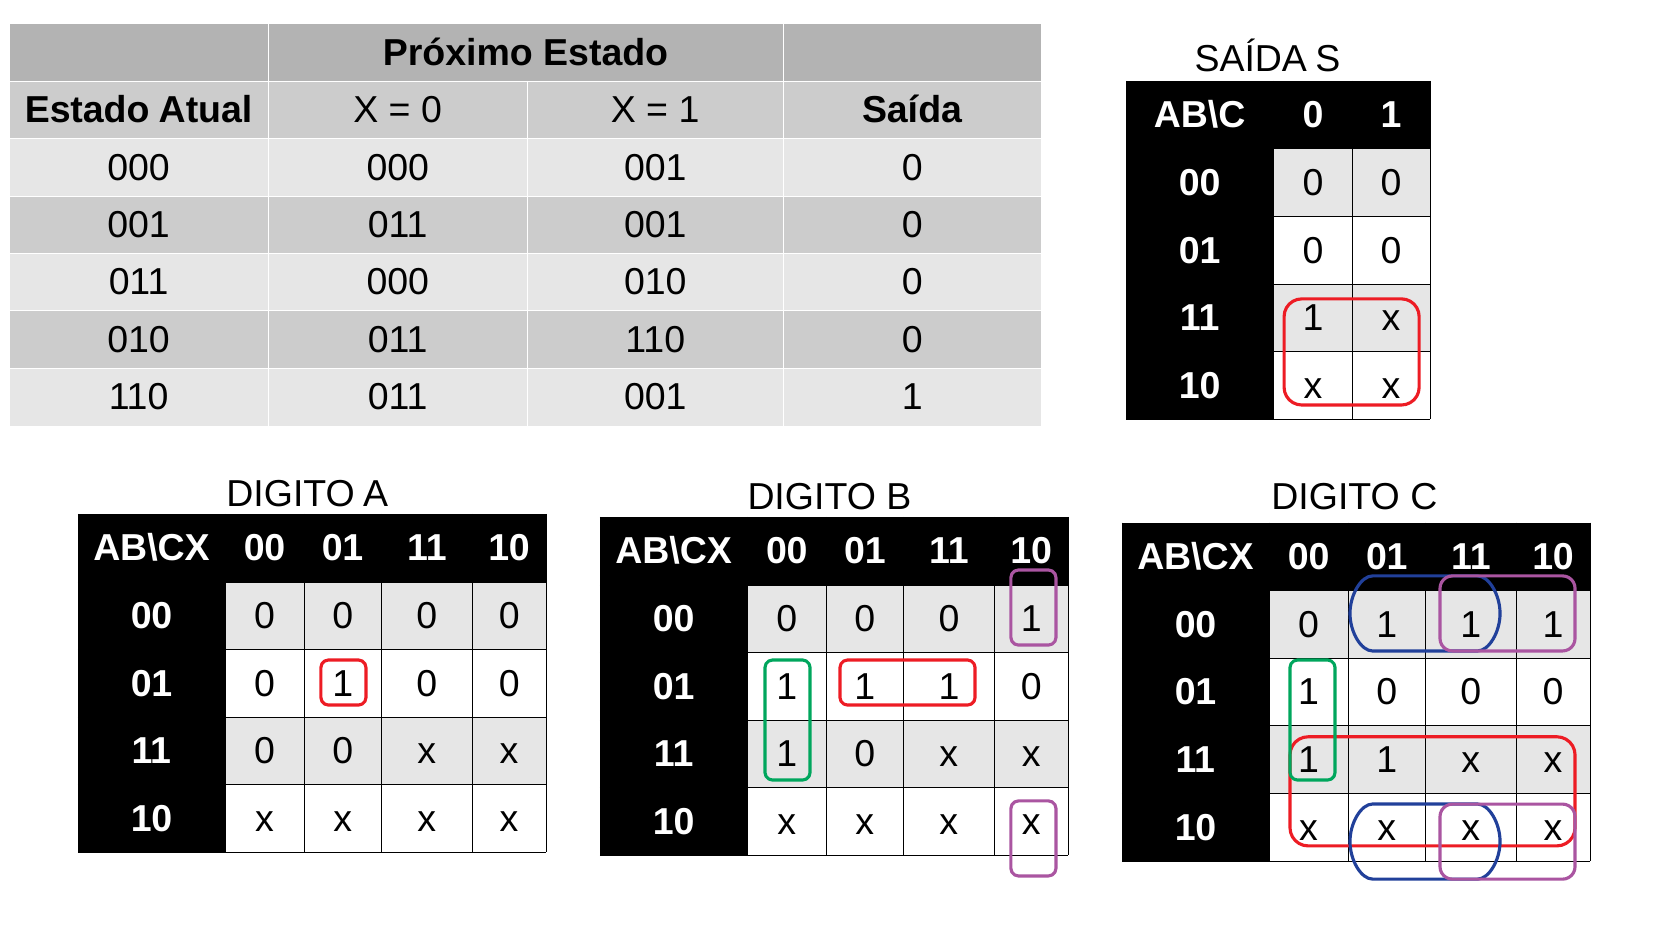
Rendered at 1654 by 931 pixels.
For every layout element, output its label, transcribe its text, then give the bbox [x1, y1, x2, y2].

table_cell x [1442, 848, 1497, 861]
table_cell 0 [473, 650, 546, 717]
table_cell 10 [79, 785, 225, 852]
table_cell x [1349, 794, 1425, 829]
table_cell x [1426, 726, 1516, 735]
table_cell 001 [10, 197, 268, 253]
table_cell 1 [827, 653, 903, 720]
table_header 11 [382, 522, 472, 582]
table_header 11 [1489, 578, 1516, 590]
table_cell 1 [1274, 285, 1352, 351]
table_header [784, 24, 1041, 81]
table_header 11 [1442, 578, 1491, 590]
table_cell 11 [601, 721, 747, 787]
table_cell 001 [528, 197, 783, 253]
table_cell x [305, 785, 381, 852]
table_header 01 [1349, 525, 1425, 590]
table_cell x [1517, 739, 1573, 793]
table_cell 1 [1013, 586, 1054, 643]
table_cell 1 [1442, 591, 1498, 649]
table_cell x [1488, 806, 1516, 844]
table_cell 1 [1337, 726, 1348, 735]
table_cell x [1426, 848, 1438, 861]
table_cell 1 [1517, 591, 1573, 649]
table_cell X = 0 [269, 82, 527, 138]
table_header Próximo Estado [269, 24, 783, 81]
table_header 01 [1359, 578, 1425, 590]
table_cell 0 [226, 650, 304, 717]
table_header 01 [827, 525, 903, 585]
table_cell 0 [784, 139, 1041, 196]
table_cell 1 [1270, 726, 1288, 793]
table_cell 1 [305, 650, 381, 717]
table_header 11 [1426, 578, 1442, 590]
table_cell 110 [528, 311, 783, 368]
table_cell x [904, 721, 994, 787]
text_box DIGITO A [90, 465, 526, 522]
table_cell 10 [1127, 352, 1273, 419]
table_cell 0 [305, 718, 381, 784]
table_header AB\CX [601, 518, 747, 585]
table_cell x [1517, 726, 1590, 793]
table_cell 0 [1270, 591, 1348, 658]
table_cell 1 [1488, 591, 1516, 649]
table_cell 10 [1123, 794, 1269, 861]
table_cell 1 [1333, 659, 1348, 725]
table_cell x [1353, 285, 1430, 351]
table_header 00 [748, 525, 826, 585]
table_cell 1 [748, 721, 826, 787]
table_cell x [1353, 848, 1425, 861]
table_cell 1 [1349, 726, 1425, 735]
table_cell 0 [473, 583, 546, 649]
table_cell 1 [1292, 662, 1333, 725]
table_cell 1 [1292, 726, 1333, 742]
table_cell 1 [842, 662, 903, 703]
table_cell 1 [767, 662, 808, 720]
table_cell x [1517, 806, 1573, 844]
table_cell 0 [995, 653, 1068, 720]
table_cell x [1426, 806, 1442, 844]
table_cell 011 [269, 197, 527, 253]
table_cell x [1274, 352, 1352, 419]
table_header 01 [305, 522, 381, 582]
table_header AB\CX [79, 515, 225, 582]
table_cell 011 [10, 254, 268, 310]
table_cell 0 [1353, 149, 1430, 216]
table_cell x [1353, 352, 1430, 419]
table_cell 00 [79, 583, 225, 649]
text_box SAÍDA S [1050, 30, 1486, 87]
table_cell 01 [79, 650, 225, 717]
table_cell 1 [784, 369, 1041, 426]
table_cell 10 [601, 788, 747, 855]
table_cell 11 [79, 718, 225, 784]
table_cell 010 [528, 254, 783, 310]
table_cell x [1270, 794, 1348, 861]
table_cell 01 [1127, 217, 1273, 284]
table_cell x [1292, 794, 1348, 844]
table_cell 010 [10, 311, 268, 368]
table_cell 11 [1127, 285, 1273, 351]
table_header 11 [904, 525, 994, 585]
table_cell x [904, 788, 994, 855]
table_cell x [382, 718, 472, 784]
table_cell 1 [1426, 653, 1516, 658]
table_cell 0 [226, 718, 304, 784]
table_header 0 [1274, 87, 1352, 148]
table_cell 1 [767, 721, 808, 778]
table_cell 1 [995, 586, 1068, 652]
table_cell x [748, 788, 826, 855]
table_cell x [1352, 806, 1425, 844]
table_cell x [1426, 739, 1516, 793]
table_cell 0 [784, 254, 1041, 310]
text_box DIGITO C [1137, 467, 1573, 525]
table_cell 0 [1353, 217, 1430, 284]
table_cell 011 [269, 369, 527, 426]
table_cell x [995, 788, 1068, 855]
table_cell 11 [1123, 726, 1269, 793]
table_cell 00 [1123, 591, 1269, 658]
table_cell x [473, 718, 546, 784]
table_header 10 [1013, 572, 1054, 585]
table_header [10, 24, 268, 81]
table_cell 011 [269, 311, 527, 368]
table_cell 0 [827, 721, 903, 787]
table_cell x [473, 785, 546, 852]
table_cell 0 [1274, 149, 1352, 216]
table_cell 1 [1426, 591, 1442, 649]
table_cell 00 [1127, 149, 1273, 216]
table_cell x [1517, 841, 1573, 861]
table_cell 1 [748, 653, 826, 720]
table_cell 1 [1517, 591, 1590, 658]
table_cell x [1013, 803, 1054, 855]
table_cell x [226, 785, 304, 852]
table_cell x [1353, 352, 1417, 403]
table_header 10 [1517, 524, 1590, 590]
table_cell 0 [827, 586, 903, 652]
table_cell 0 [1517, 659, 1590, 725]
table_header 10 [995, 518, 1068, 585]
table_cell 0 [748, 586, 826, 652]
text_box DIGITO B [612, 467, 1048, 525]
table_cell 001 [528, 369, 783, 426]
table_cell x [1517, 794, 1573, 806]
table_header 11 [1426, 525, 1516, 574]
table_cell x [827, 788, 903, 855]
table_cell 0 [382, 583, 472, 649]
table_cell 01 [1123, 659, 1269, 725]
table_cell 00 [601, 586, 747, 652]
table_cell 0 [1426, 659, 1516, 725]
table_header AB\C [1127, 87, 1273, 148]
table_cell 1 [1292, 739, 1333, 778]
table_cell 000 [269, 139, 527, 196]
table_cell 0 [784, 197, 1041, 253]
table_cell 1 [904, 653, 994, 720]
table_cell 0 [305, 583, 381, 649]
table_cell Estado Atual [10, 82, 268, 138]
table_cell 1 [904, 662, 973, 703]
table_header 00 [226, 522, 304, 582]
table_cell 1 [1270, 659, 1292, 725]
table_cell x [1353, 301, 1417, 351]
table_cell 1 [1349, 739, 1425, 793]
table_header 1 [1353, 87, 1430, 148]
table_cell 0 [784, 311, 1041, 368]
table_cell x [1286, 352, 1352, 403]
table_cell 0 [382, 650, 472, 717]
table_cell 1 [1286, 301, 1352, 351]
table_cell 110 [10, 369, 268, 426]
table_cell 001 [528, 139, 783, 196]
table_cell 1 [1292, 739, 1348, 793]
table_cell 1 [1352, 591, 1425, 649]
table_cell x [1499, 848, 1516, 861]
table_header 10 [1517, 578, 1573, 590]
table_cell x [1577, 794, 1590, 861]
table_cell 1 [1349, 626, 1425, 658]
table_header 10 [473, 515, 546, 582]
table_cell 0 [1349, 659, 1425, 725]
table_cell 0 [904, 586, 994, 652]
table_cell 01 [601, 653, 747, 720]
table_cell 0 [226, 583, 304, 649]
table_header AB\CX [1123, 524, 1269, 590]
table_cell x [995, 721, 1068, 787]
table_cell 000 [269, 254, 527, 310]
table_cell x [1426, 794, 1516, 802]
table_header 00 [1270, 525, 1348, 590]
table_cell X = 1 [528, 82, 783, 138]
table_cell Saída [784, 82, 1041, 138]
table_cell 0 [1274, 217, 1352, 284]
table_cell x [1442, 806, 1498, 844]
table_cell 000 [10, 139, 268, 196]
table_cell x [382, 785, 472, 852]
